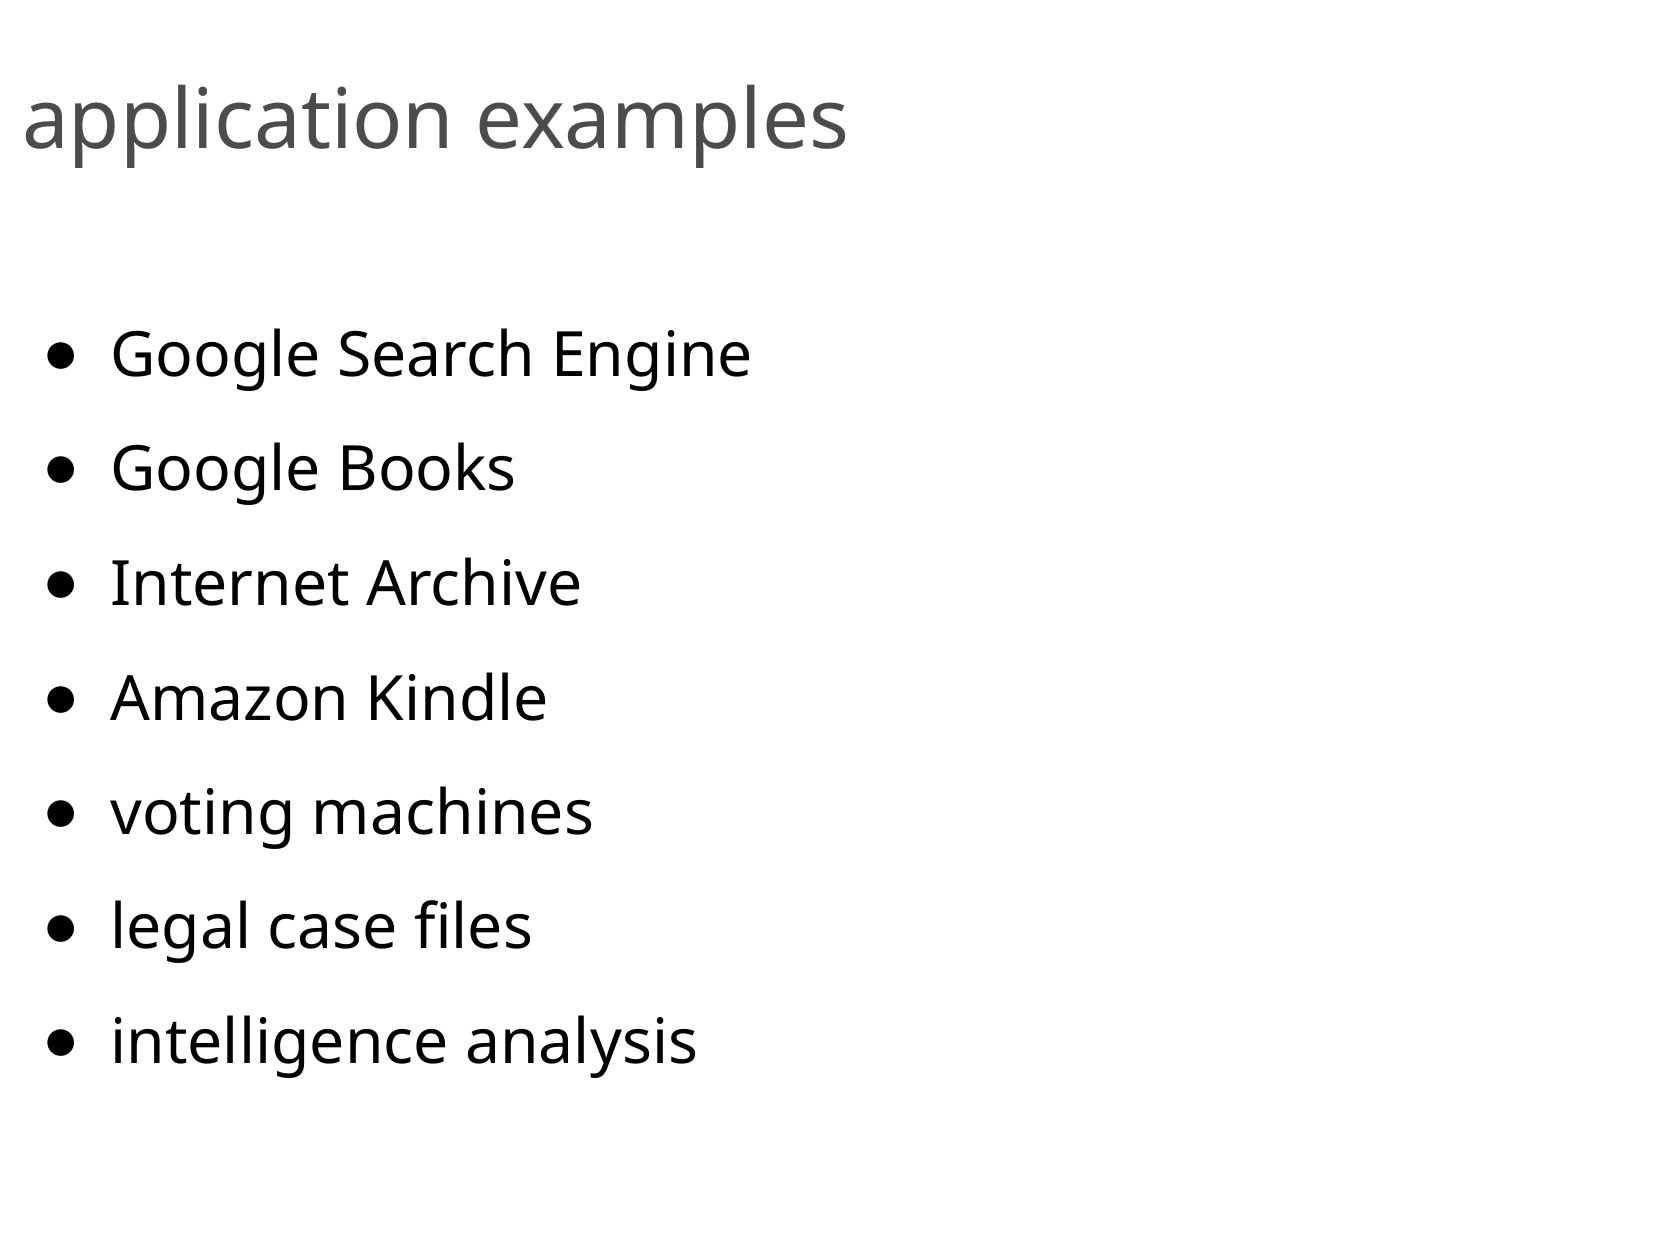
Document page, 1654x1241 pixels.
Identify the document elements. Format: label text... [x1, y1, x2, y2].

list Google Search Engine Google Books Internet Archive Amazon Kindle voting machines legal case files intelligence analysis [25, 226, 1654, 1166]
title application examples [22, 19, 1654, 213]
